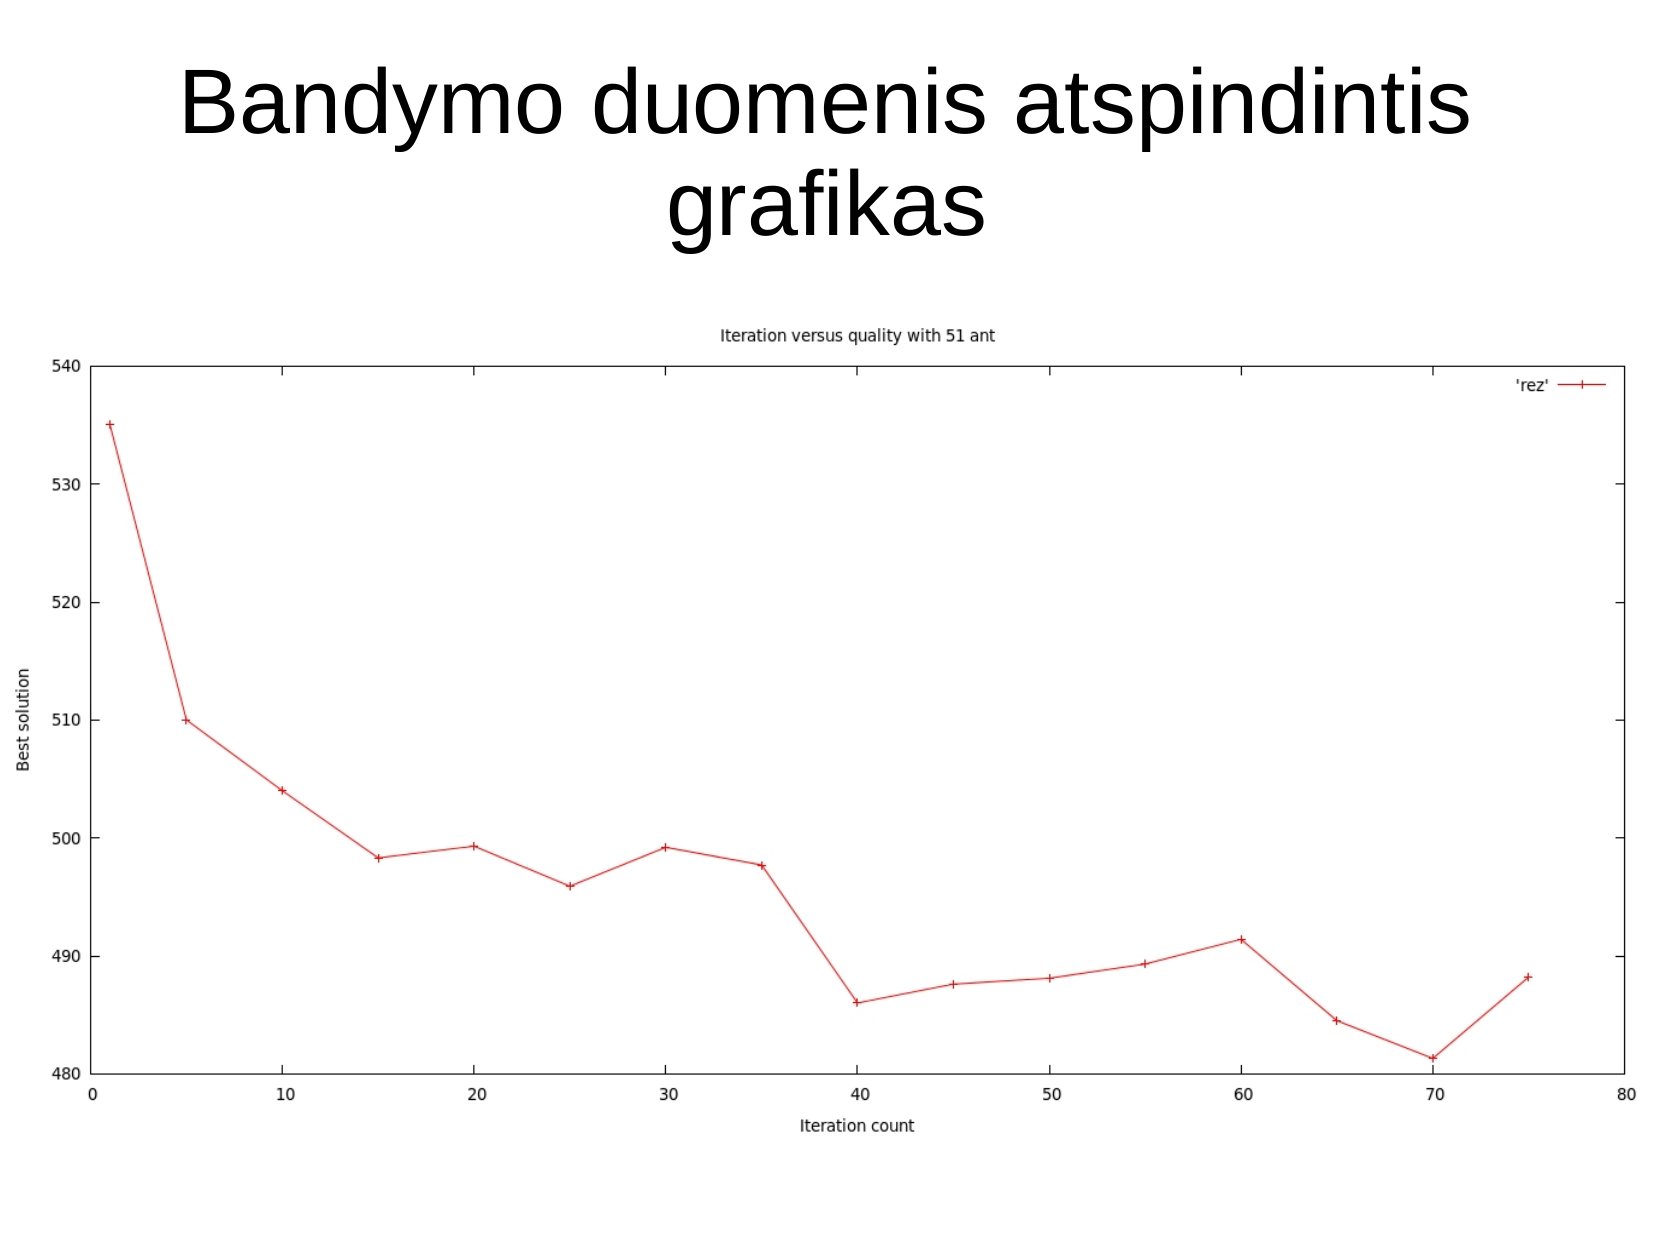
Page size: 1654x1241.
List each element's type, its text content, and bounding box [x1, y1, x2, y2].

title Bandymo duomenis atspindintis grafikas [82, 49, 1571, 257]
picture [7, 304, 1653, 1139]
